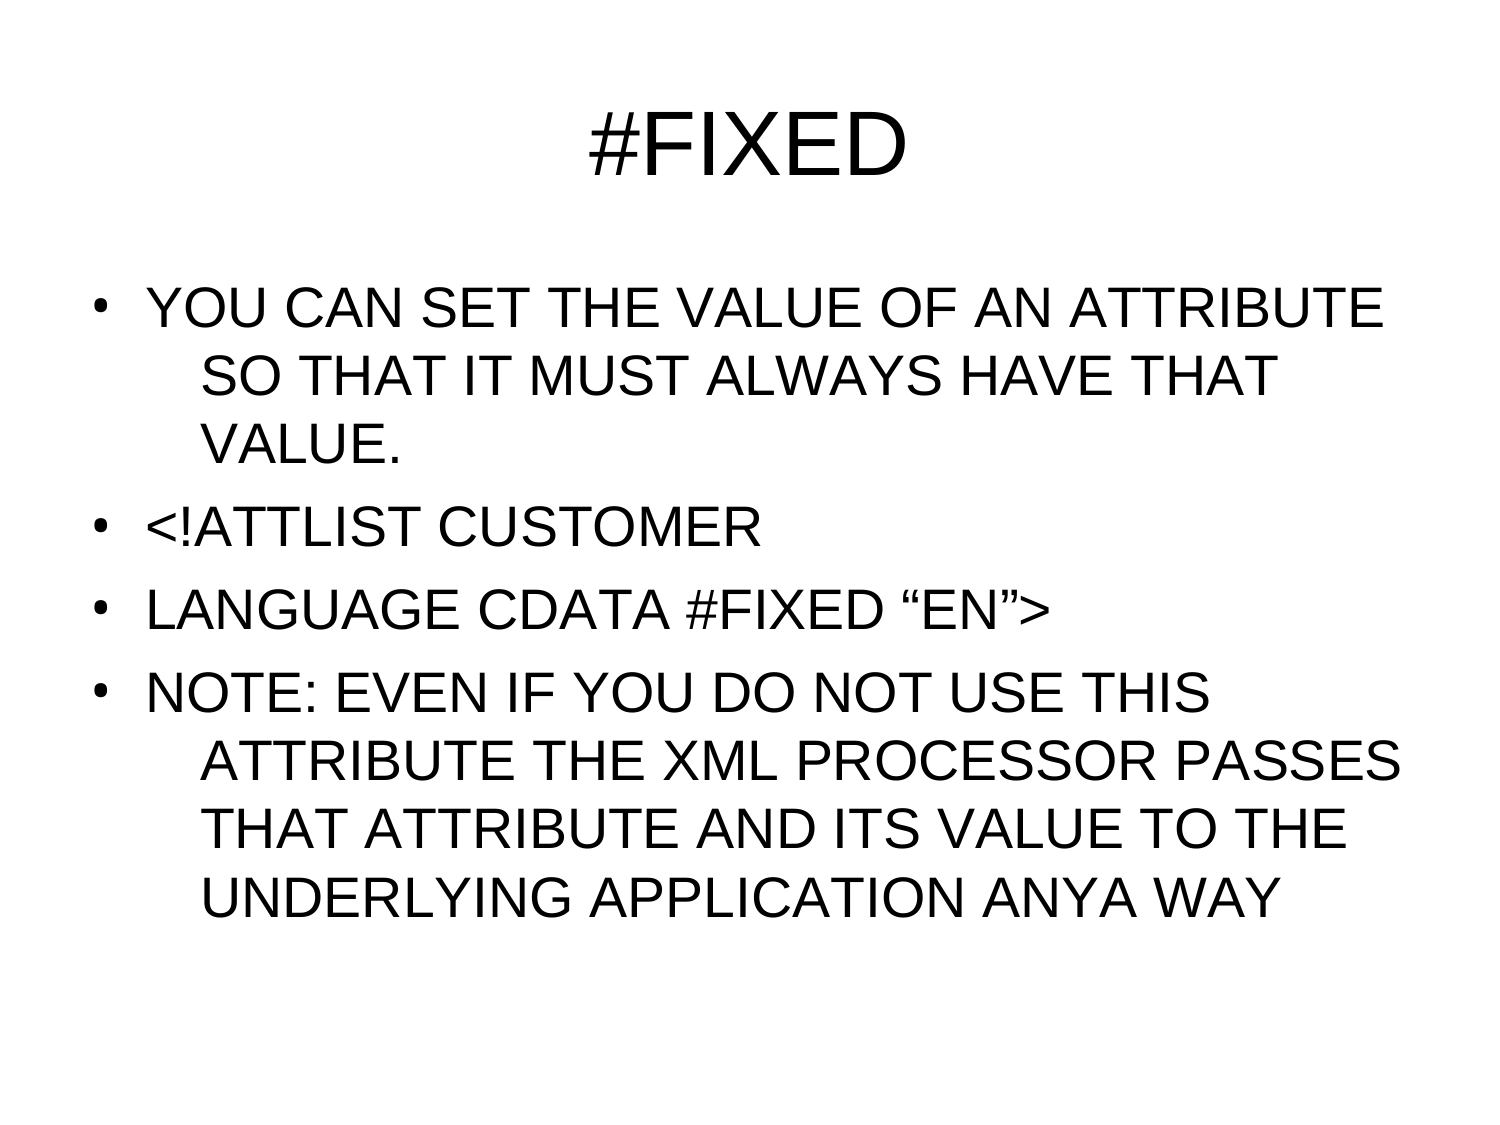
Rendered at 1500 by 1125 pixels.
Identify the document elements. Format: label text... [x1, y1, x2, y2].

list YOU CAN SET THE VALUE OF AN ATTRIBUTE SO THAT IT MUST ALWAYS HAVE THAT VALUE. <!ATTLIST CUSTOMER LANGUAGE CDATA #FIXED “EN”> NOTE: EVEN IF YOU DO NOT USE THIS ATTRIBUTE THE XML PROCESSOR PASSES THAT ATTRIBUTE AND ITS VALUE TO THE UNDERLYING APPLICATION ANYA WAY [75, 262, 1426, 1005]
title #FIXED [75, 45, 1426, 233]
